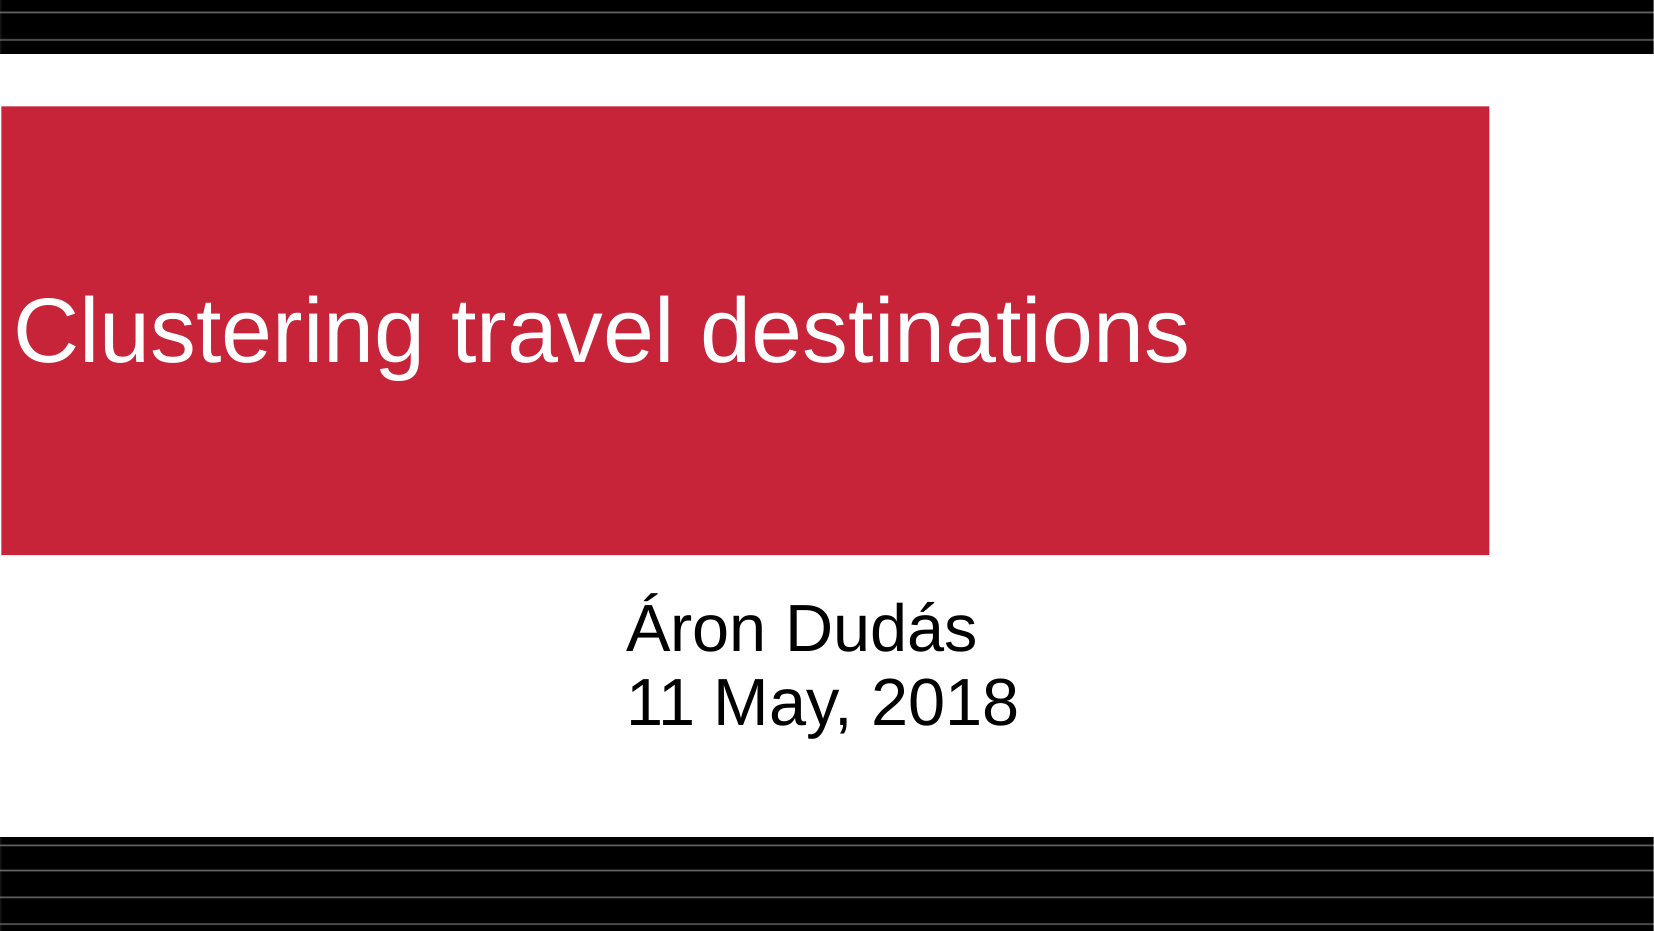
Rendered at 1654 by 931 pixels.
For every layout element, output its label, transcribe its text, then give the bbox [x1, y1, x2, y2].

picture [0, 0, 1654, 54]
picture [0, 837, 1654, 931]
subtitle Áron Dudás 11 May, 2018 [625, 590, 1489, 804]
title Clustering travel destinations [1, 106, 1490, 556]
